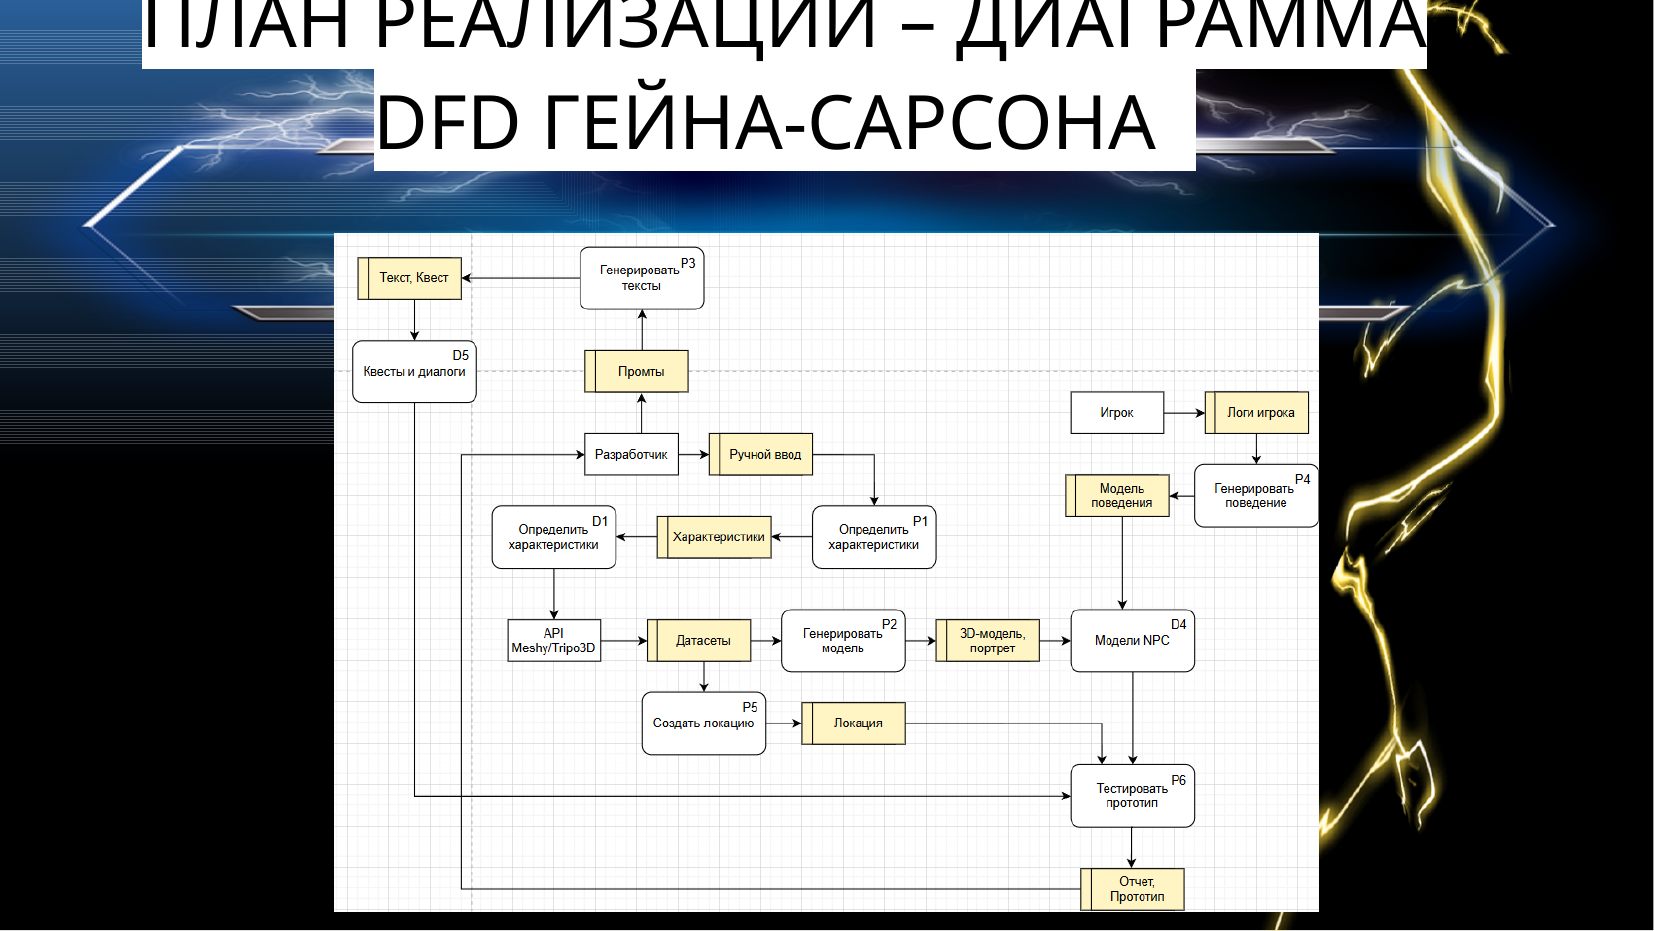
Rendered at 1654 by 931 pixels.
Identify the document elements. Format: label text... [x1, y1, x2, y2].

title План Реализации – Диаграмма DFD ГЕЙна-Сарсона [54, 54, 1515, 186]
picture [5, 0, 1624, 931]
